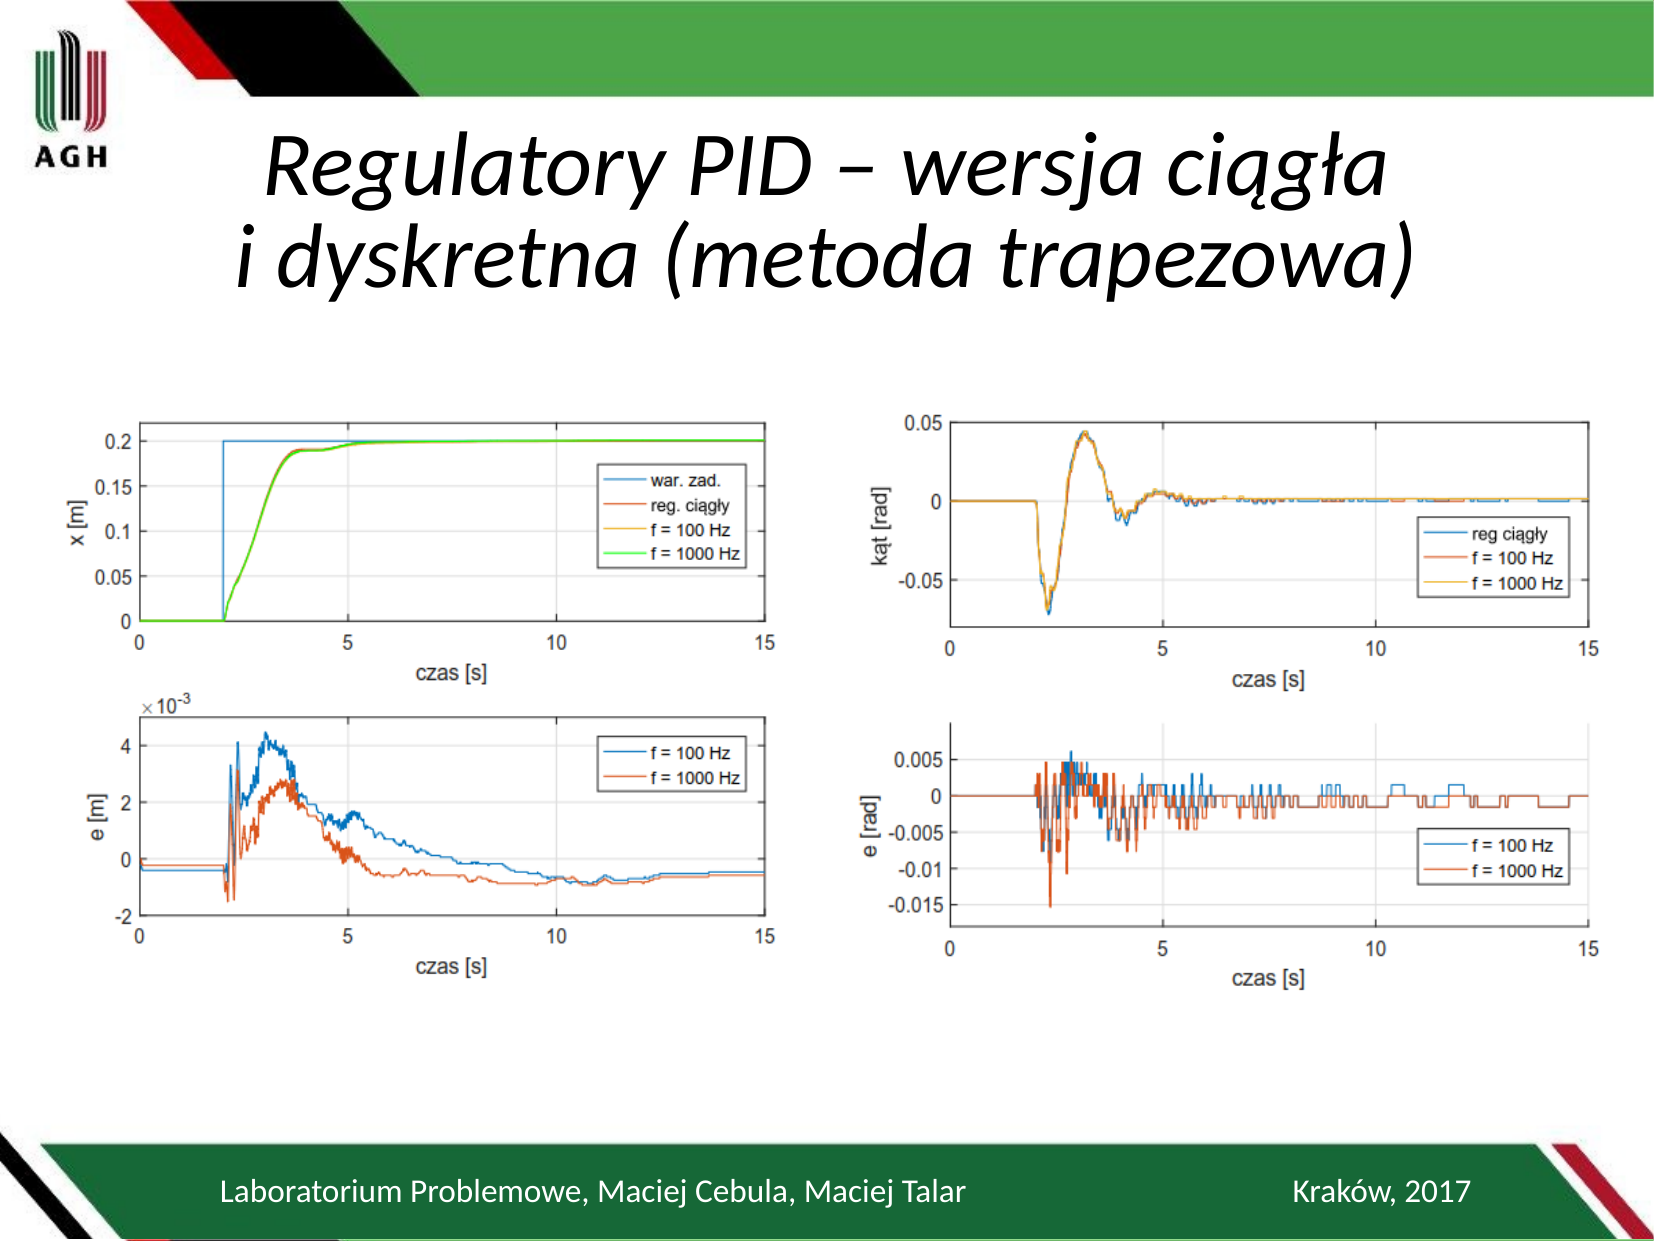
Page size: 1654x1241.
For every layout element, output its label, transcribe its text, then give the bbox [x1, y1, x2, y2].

text_box Kraków, 2017 [1285, 1161, 1487, 1217]
title Regulatory PID – wersja ciągła i dyskretna (metoda trapezowa) [82, 106, 1571, 331]
picture [0, 0, 1654, 1241]
text_box Laboratorium Problemowe, Maciej Cebula, Maciej Talar [212, 1161, 976, 1217]
